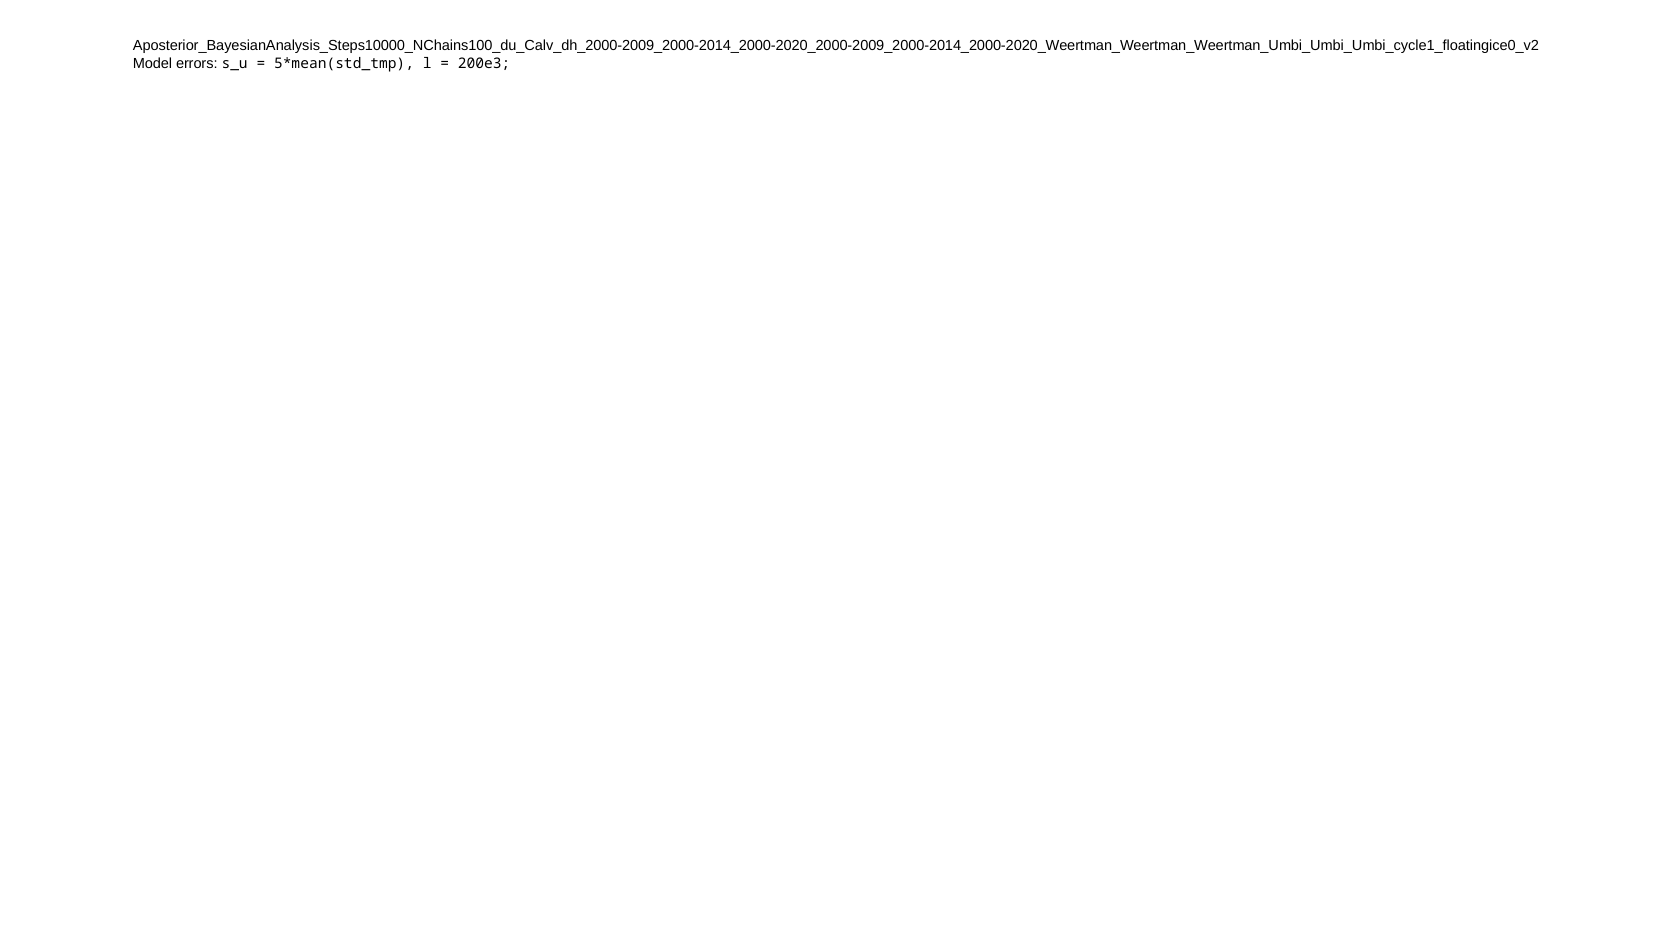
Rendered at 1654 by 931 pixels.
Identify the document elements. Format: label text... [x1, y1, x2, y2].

text_box Aposterior_BayesianAnalysis_Steps10000_NChains100_du_Calv_dh_2000-2009_2000-2014_2000-2020_2000-2009_2000-2014_2000-2020_Weertman_Weertman_Weertman_Umbi_Umbi_Umbi_cycle1_floatingice0_v2 Model errors: s_u = 5*mean(std_tmp), l = 200e3; [118, 29, 1615, 171]
